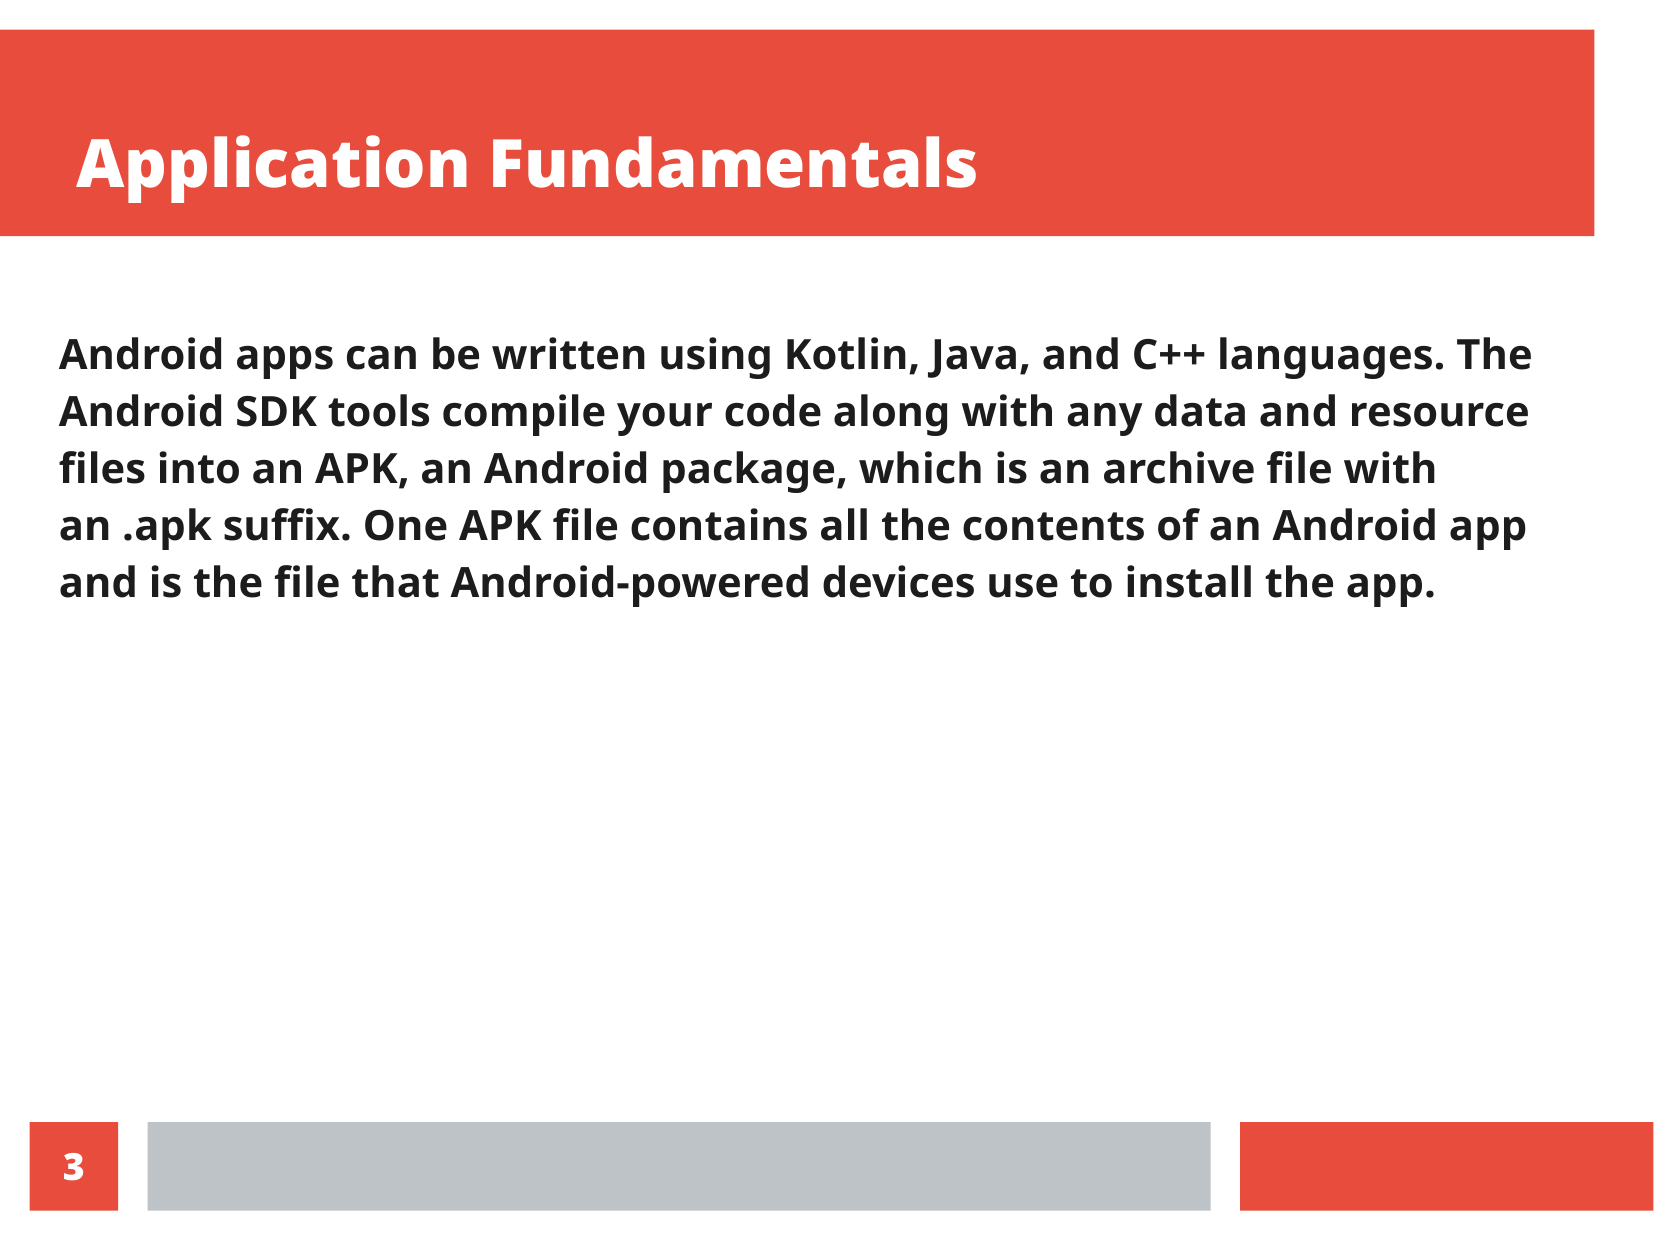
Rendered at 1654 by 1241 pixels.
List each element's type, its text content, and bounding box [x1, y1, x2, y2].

title Application Fundamentals [59, 59, 1595, 207]
list Android apps can be written using Kotlin, Java, and C++ languages. The Android SDK tools compile your code along with any data and resource files into an APK, an Android package, which is an archive file with an .apk suffix. One APK file contains all the contents of an Android app and is the file that Android-powered devices use to install the app. [59, 324, 1565, 1093]
